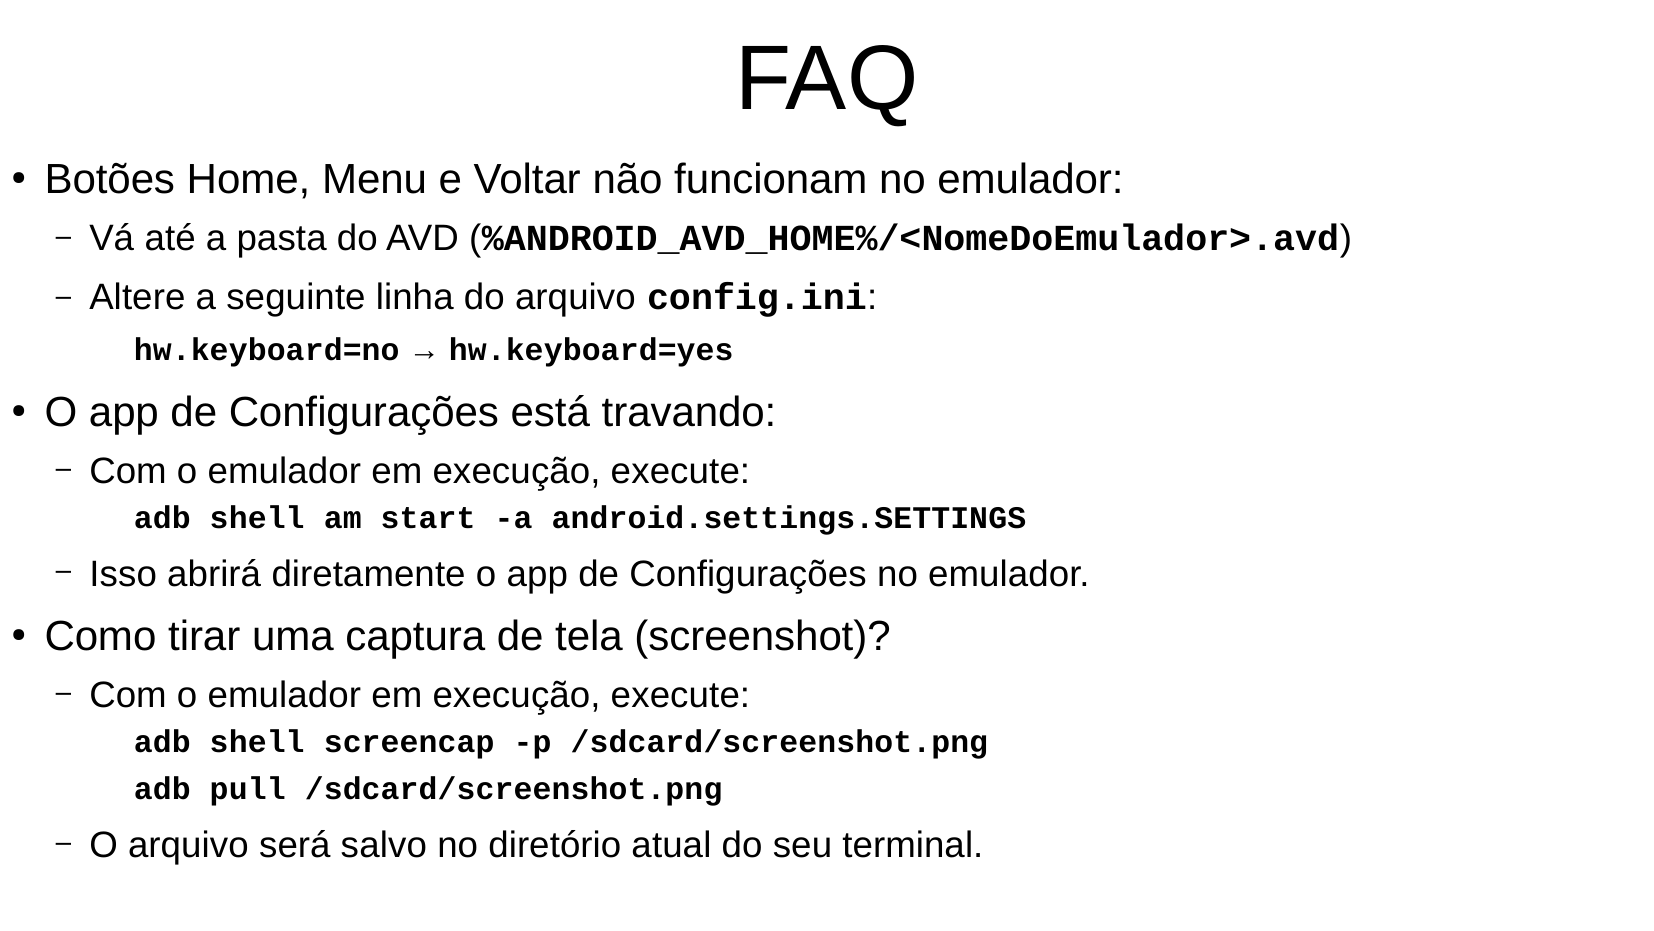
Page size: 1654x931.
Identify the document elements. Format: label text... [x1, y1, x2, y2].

title FAQ [0, 0, 1654, 155]
list Botões Home, Menu e Voltar não funcionam no emulador: Vá até a pasta do AVD (%ANDROID_AVD_HOME%/<NomeDoEmulador>.avd) Altere a seguinte linha do arquivo config.ini: hw.keyboard=no → hw.keyboard=yes O app de Configurações está travando: Com o emulador em execução, execute: adb shell am start -a android.settings.SETTINGS Isso abrirá diretamente o app de Configurações no emulador. Como tirar uma captura de tela (screenshot)? Com o emulador em execução, execute: adb shell screencap -p /sdcard/screenshot.png adb pull /sdcard/screenshot.png O arquivo será salvo no diretório atual do seu terminal. [0, 155, 1654, 867]
